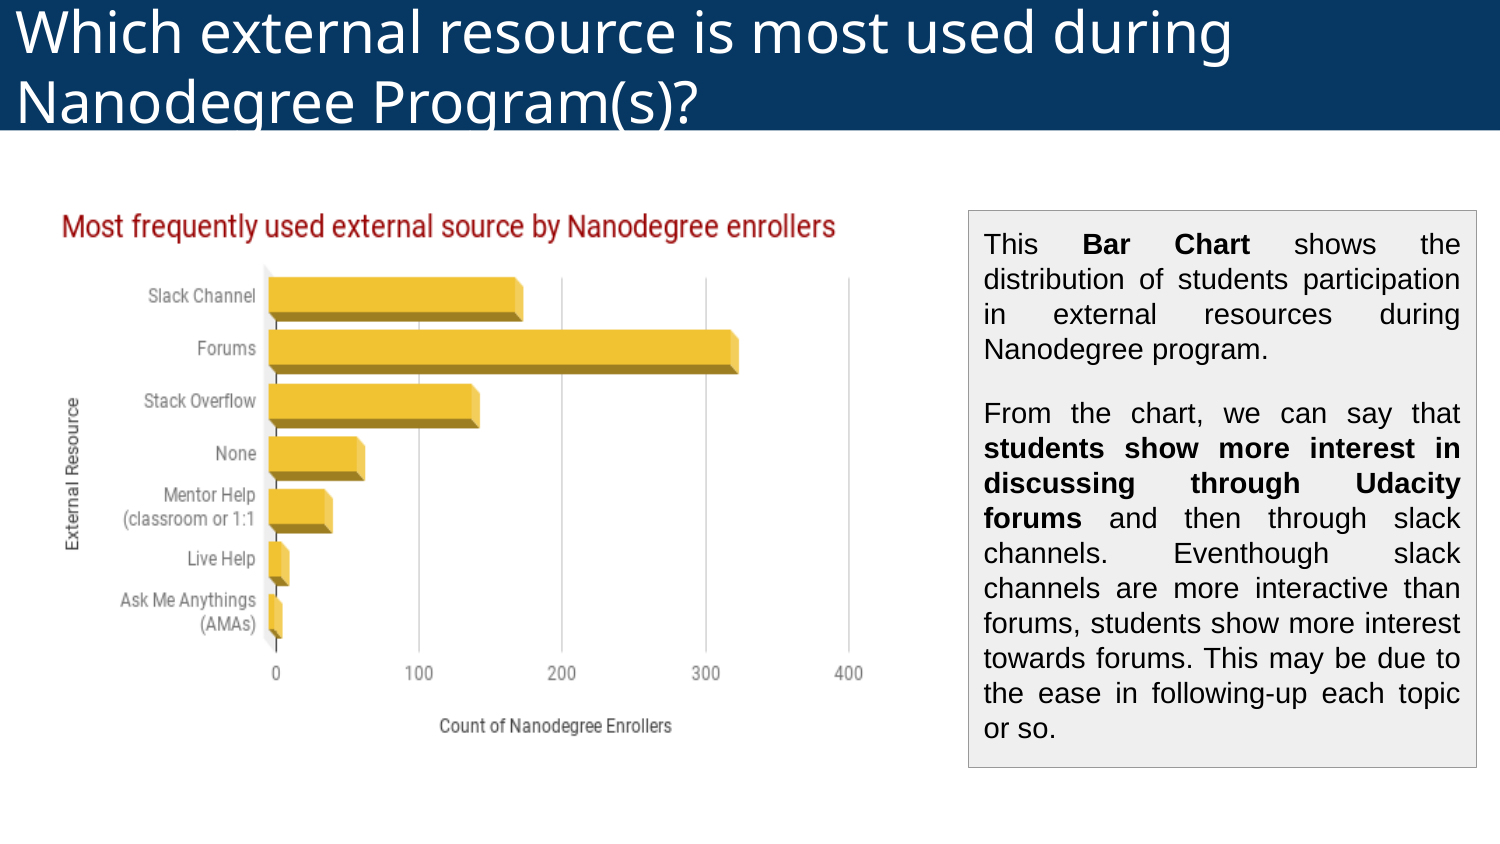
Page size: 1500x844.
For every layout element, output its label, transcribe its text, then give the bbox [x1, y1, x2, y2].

picture [35, 177, 875, 768]
list This Bar Chart shows the distribution of students participation in external resources during Nanodegree program. From the chart, we can say that students show more interest in discussing through Udacity forums and then through slack channels. Eventhough slack channels are more interactive than forums, students show more interest towards forums. This may be due to the ease in following-up each topic or so. [968, 210, 1477, 768]
title Which external resource is most used during Nanodegree Program(s)? [0, 0, 1500, 131]
